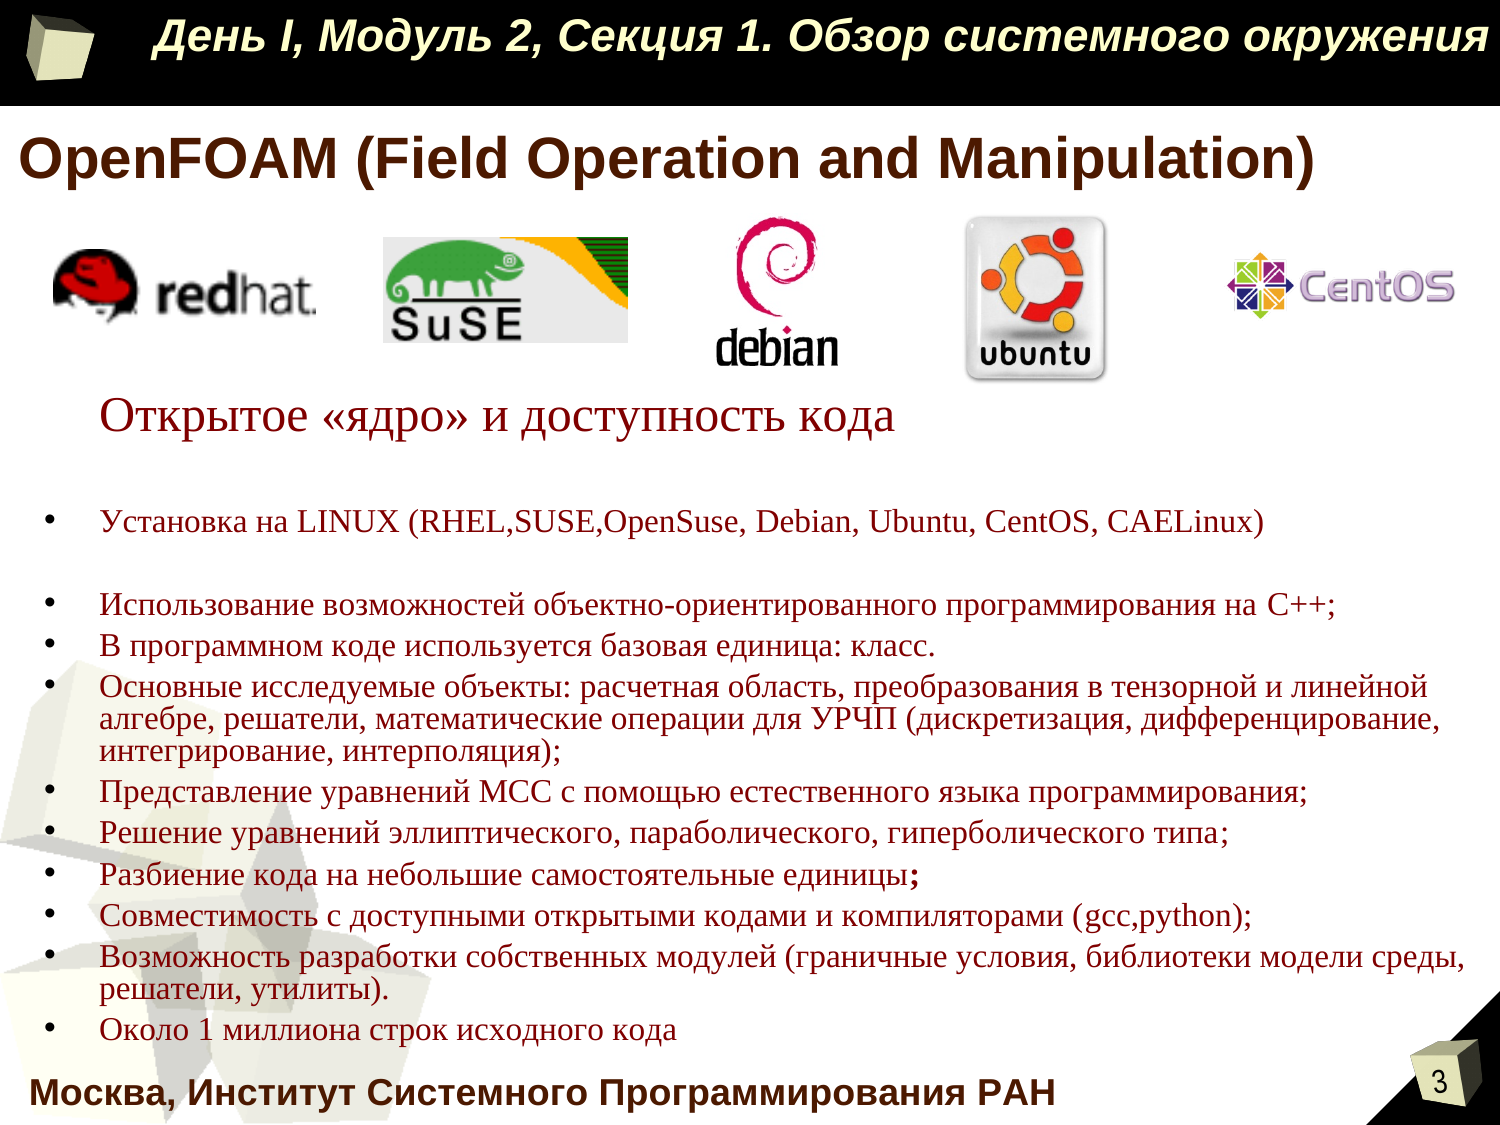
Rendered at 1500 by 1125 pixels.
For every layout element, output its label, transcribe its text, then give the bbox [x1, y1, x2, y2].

picture [1222, 249, 1458, 322]
picture [714, 213, 840, 368]
picture [383, 237, 628, 343]
picture [53, 249, 316, 334]
picture [962, 213, 1110, 385]
picture [0, 659, 433, 1125]
text_box Открытое «ядро» и доступность кода Установка на LINUX (RHEL,SUSE,OpenSuse, Dеbian, Ubuntu, CentOS, CAELinux) Использование возможностей объектно-ориентированного программирования на C++; В программном коде используется базовая единица: класс. Основные исследуемые объекты: расчетная область, преобразования в тензорной и линейной алгебре, решатели, математические операции для УРЧП (дискретизация, дифференцирование, интегрирование, интерполяция); Представление уравнений МСС с помощью естественного языка программирования; Решение уравнений эллиптического, параболического, гиперболического типа; Разбиение кода на небольшие самостоятельные единицы; Совместимость с доступными открытыми кодами и компиляторами (gcc,python); Возможность разработки собственных модулей (граничные условия, библиотеки модели среды, решатели, утилиты). Около 1 миллиона строк исходного кода [29, 343, 1483, 1077]
picture [423, 1088, 433, 1102]
text_box OpenFOAM (Field Operation and Manipulation) [4, 112, 1500, 198]
